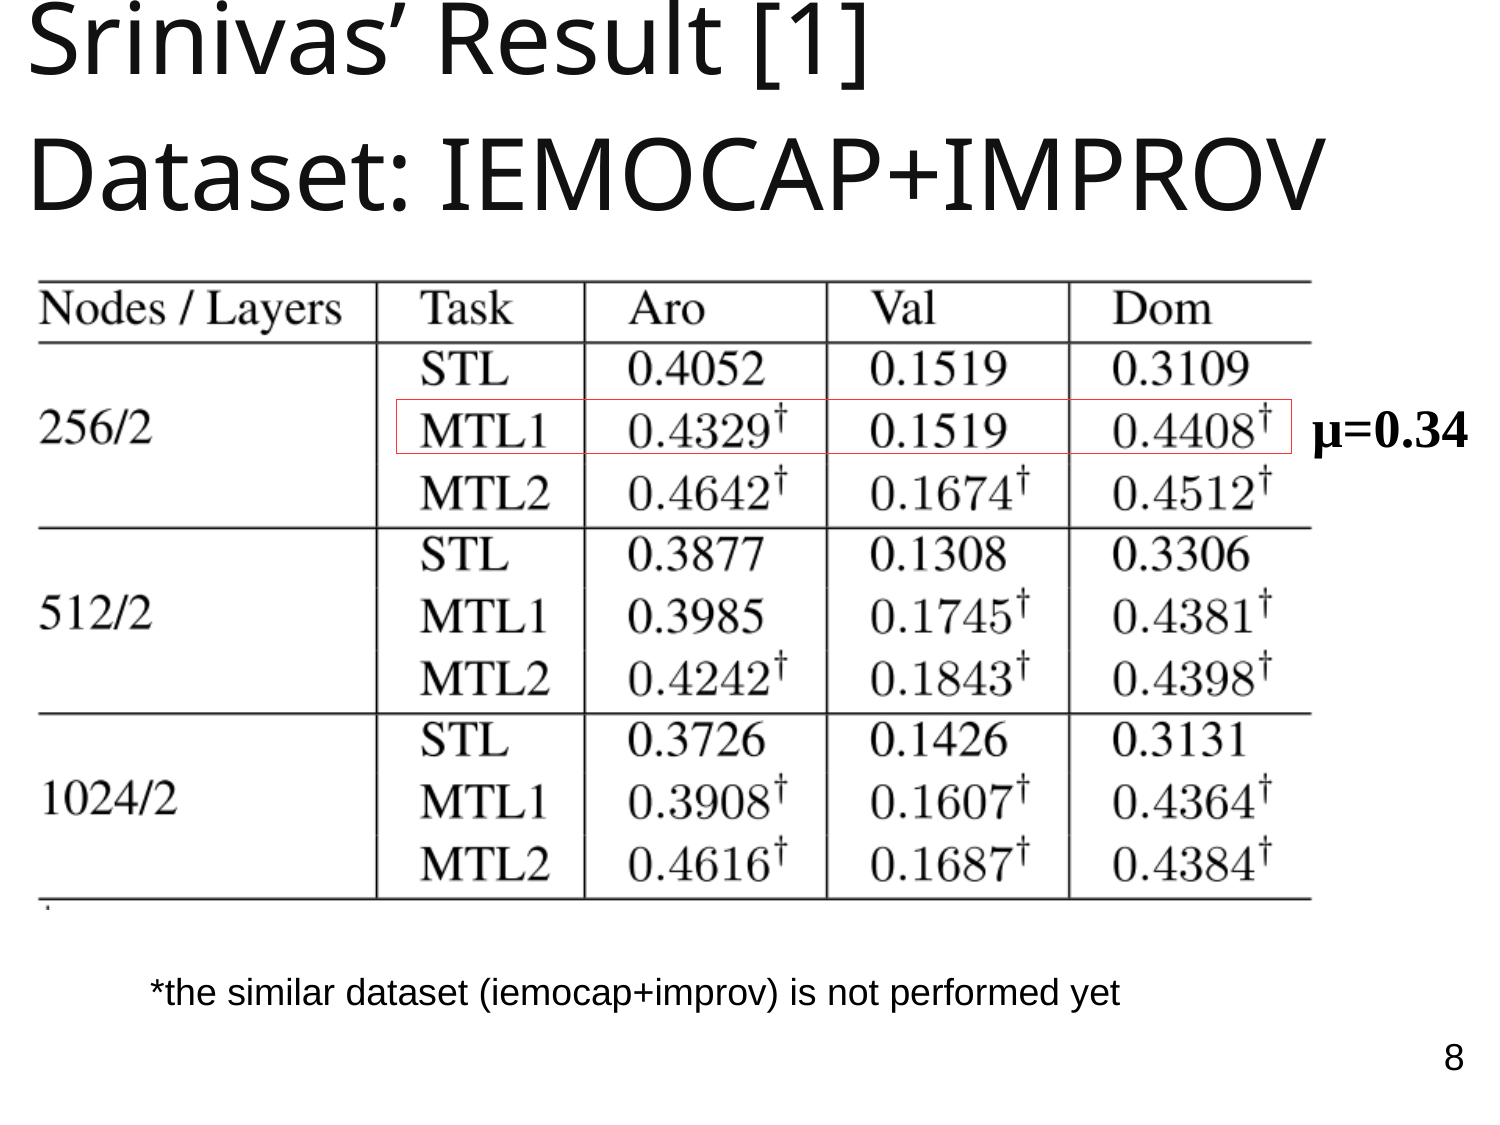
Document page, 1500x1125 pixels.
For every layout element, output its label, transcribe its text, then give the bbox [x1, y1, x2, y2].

title Srinivas’ Result [1] Dataset: IEMOCAP+IMPROV [0, 0, 1500, 216]
text_box μ=0.34 [1297, 391, 1486, 467]
text_box *the similar dataset (iemocap+improv) is not performed yet [135, 963, 1318, 1021]
picture [29, 271, 1317, 910]
